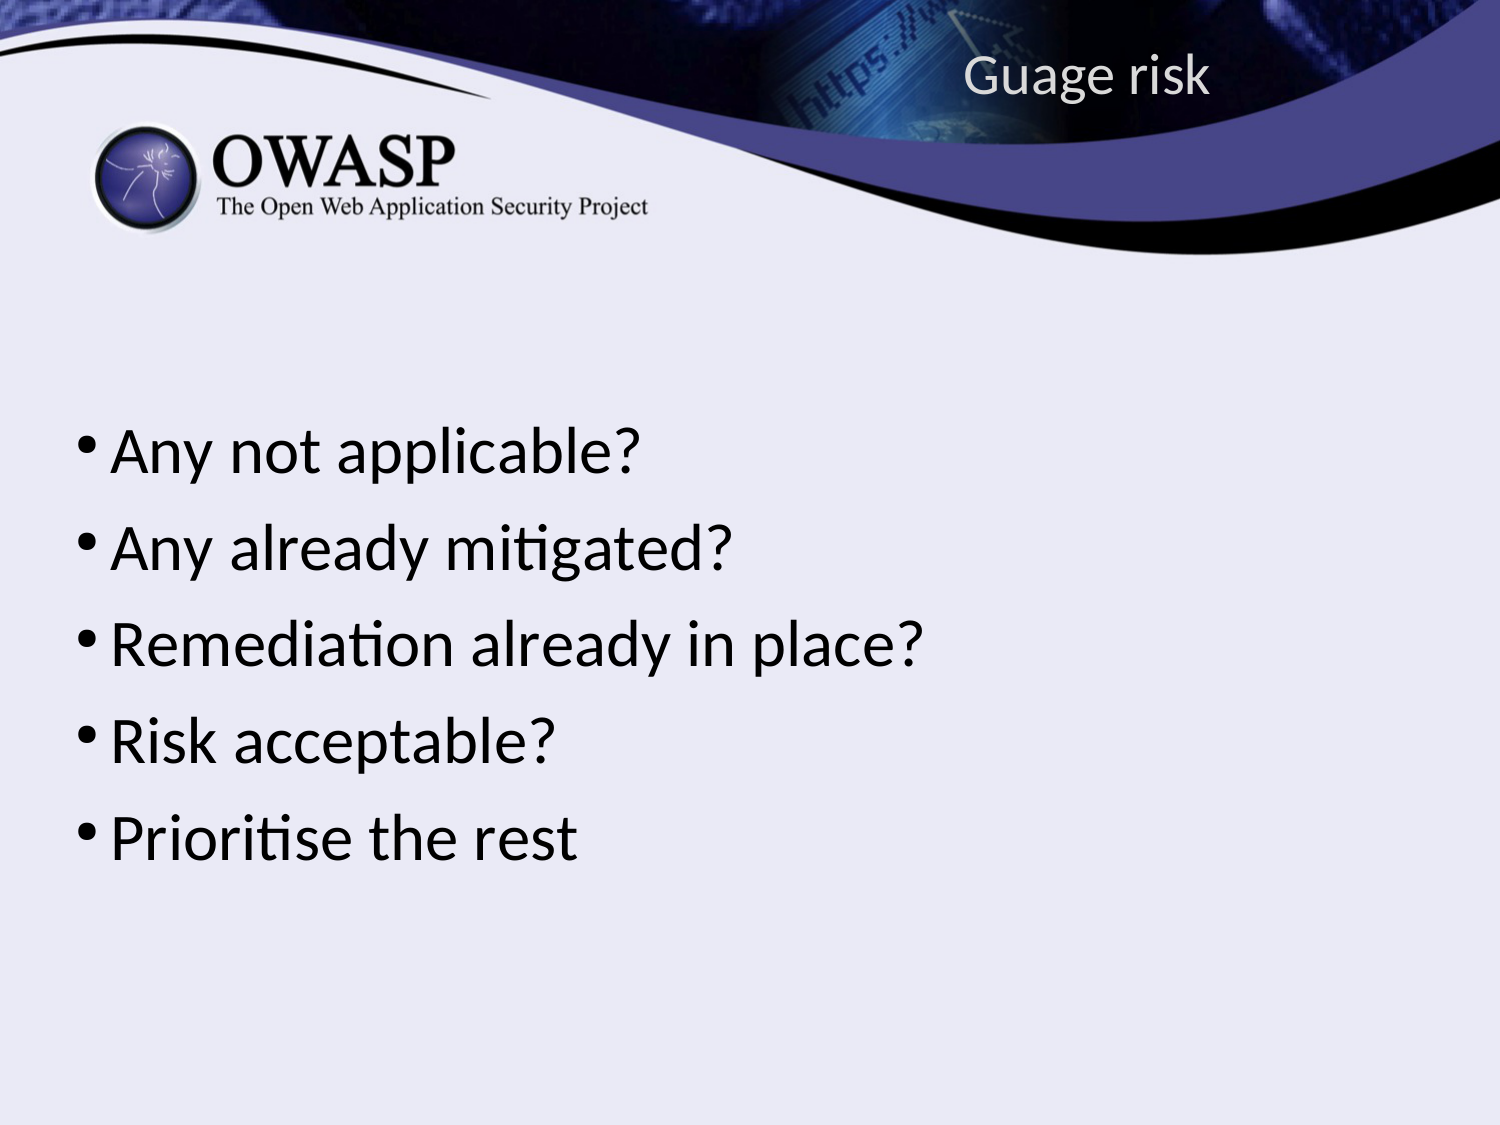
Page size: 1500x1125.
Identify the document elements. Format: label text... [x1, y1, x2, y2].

title Guage risk [699, 0, 1476, 149]
subtitle Any not applicable? Any already mitigated? Remediation already in place? Risk acceptable? Prioritise the rest [75, 262, 1426, 1018]
picture [0, 0, 1500, 1125]
